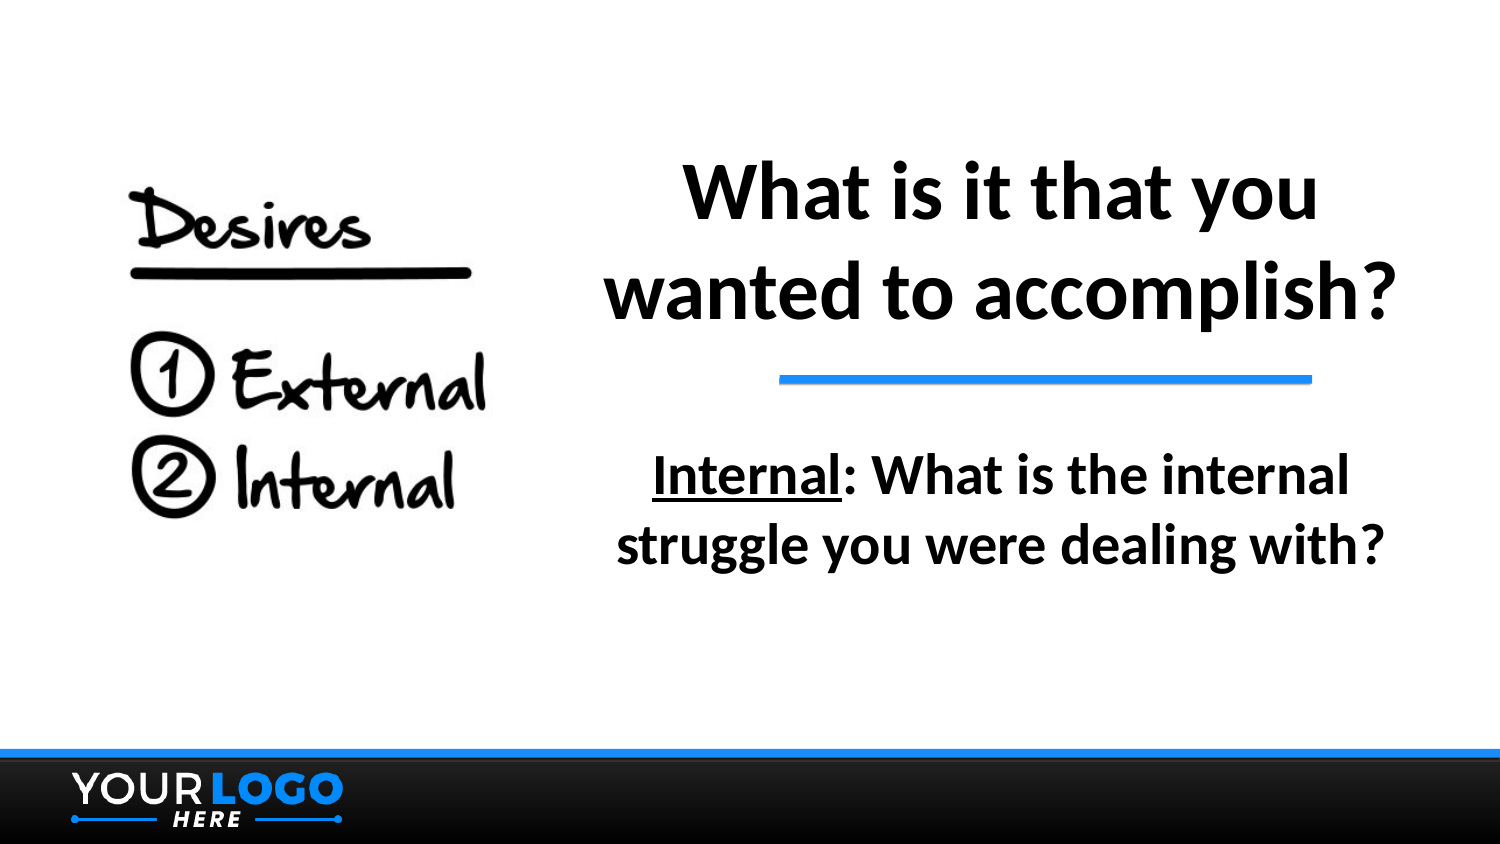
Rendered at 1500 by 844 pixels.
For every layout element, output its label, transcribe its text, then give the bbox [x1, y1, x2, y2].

picture [27, 146, 541, 551]
picture [66, 766, 346, 831]
text_box What is it that you wanted to accomplish? Internal: What is the internal struggle you were dealing with? [541, 128, 1461, 584]
text_box [779, 375, 1313, 384]
